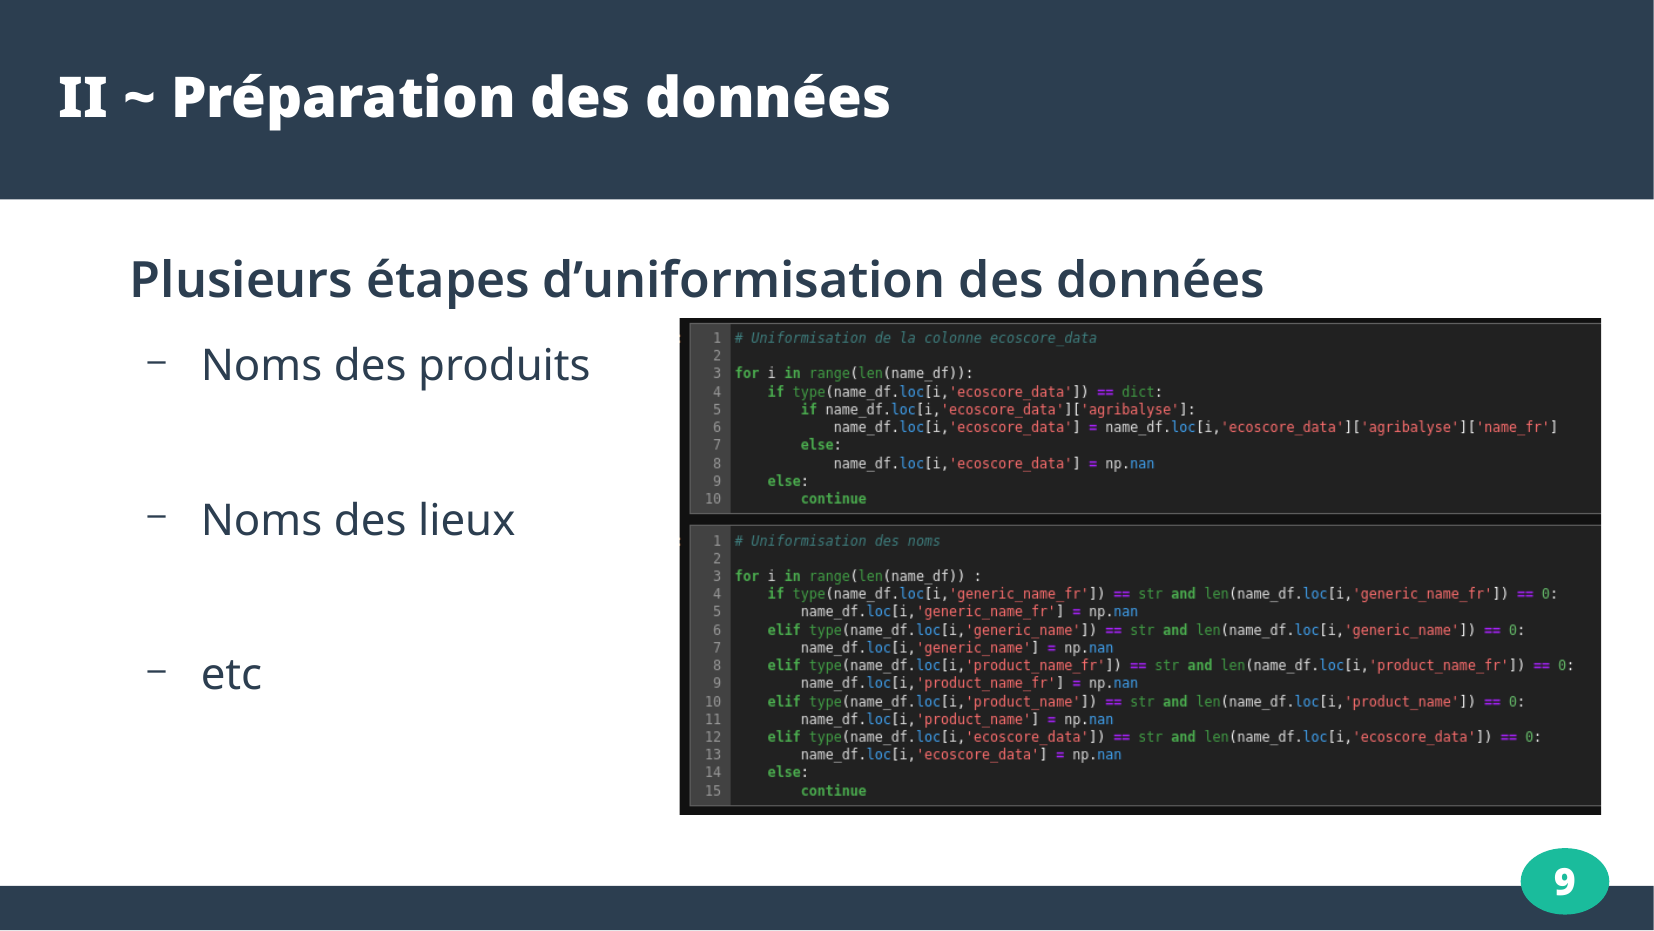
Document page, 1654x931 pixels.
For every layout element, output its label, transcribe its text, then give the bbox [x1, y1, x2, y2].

title II ~ Préparation des données [59, 37, 1595, 155]
list Plusieurs étapes d’uniformisation des données Noms des produits Noms des lieux etc [59, 243, 1595, 864]
picture [679, 318, 1602, 815]
